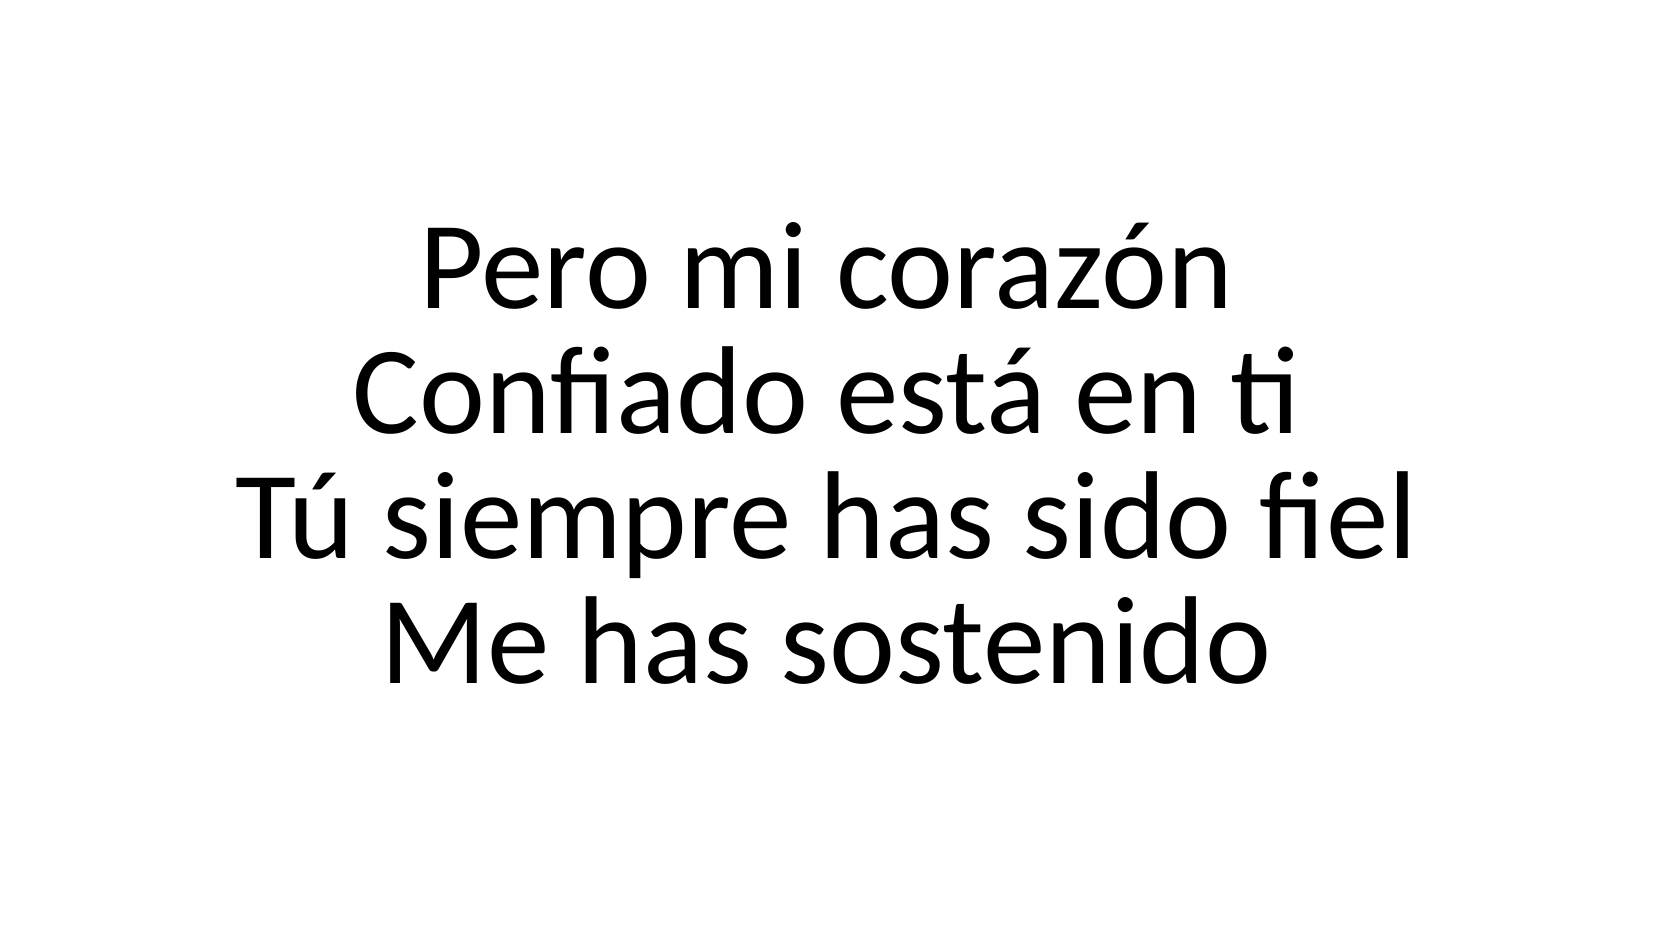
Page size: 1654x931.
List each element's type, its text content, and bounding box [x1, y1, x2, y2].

title Pero mi corazón Confiado está en ti Tú siempre has sido fiel Me has sostenido [0, 0, 1654, 931]
